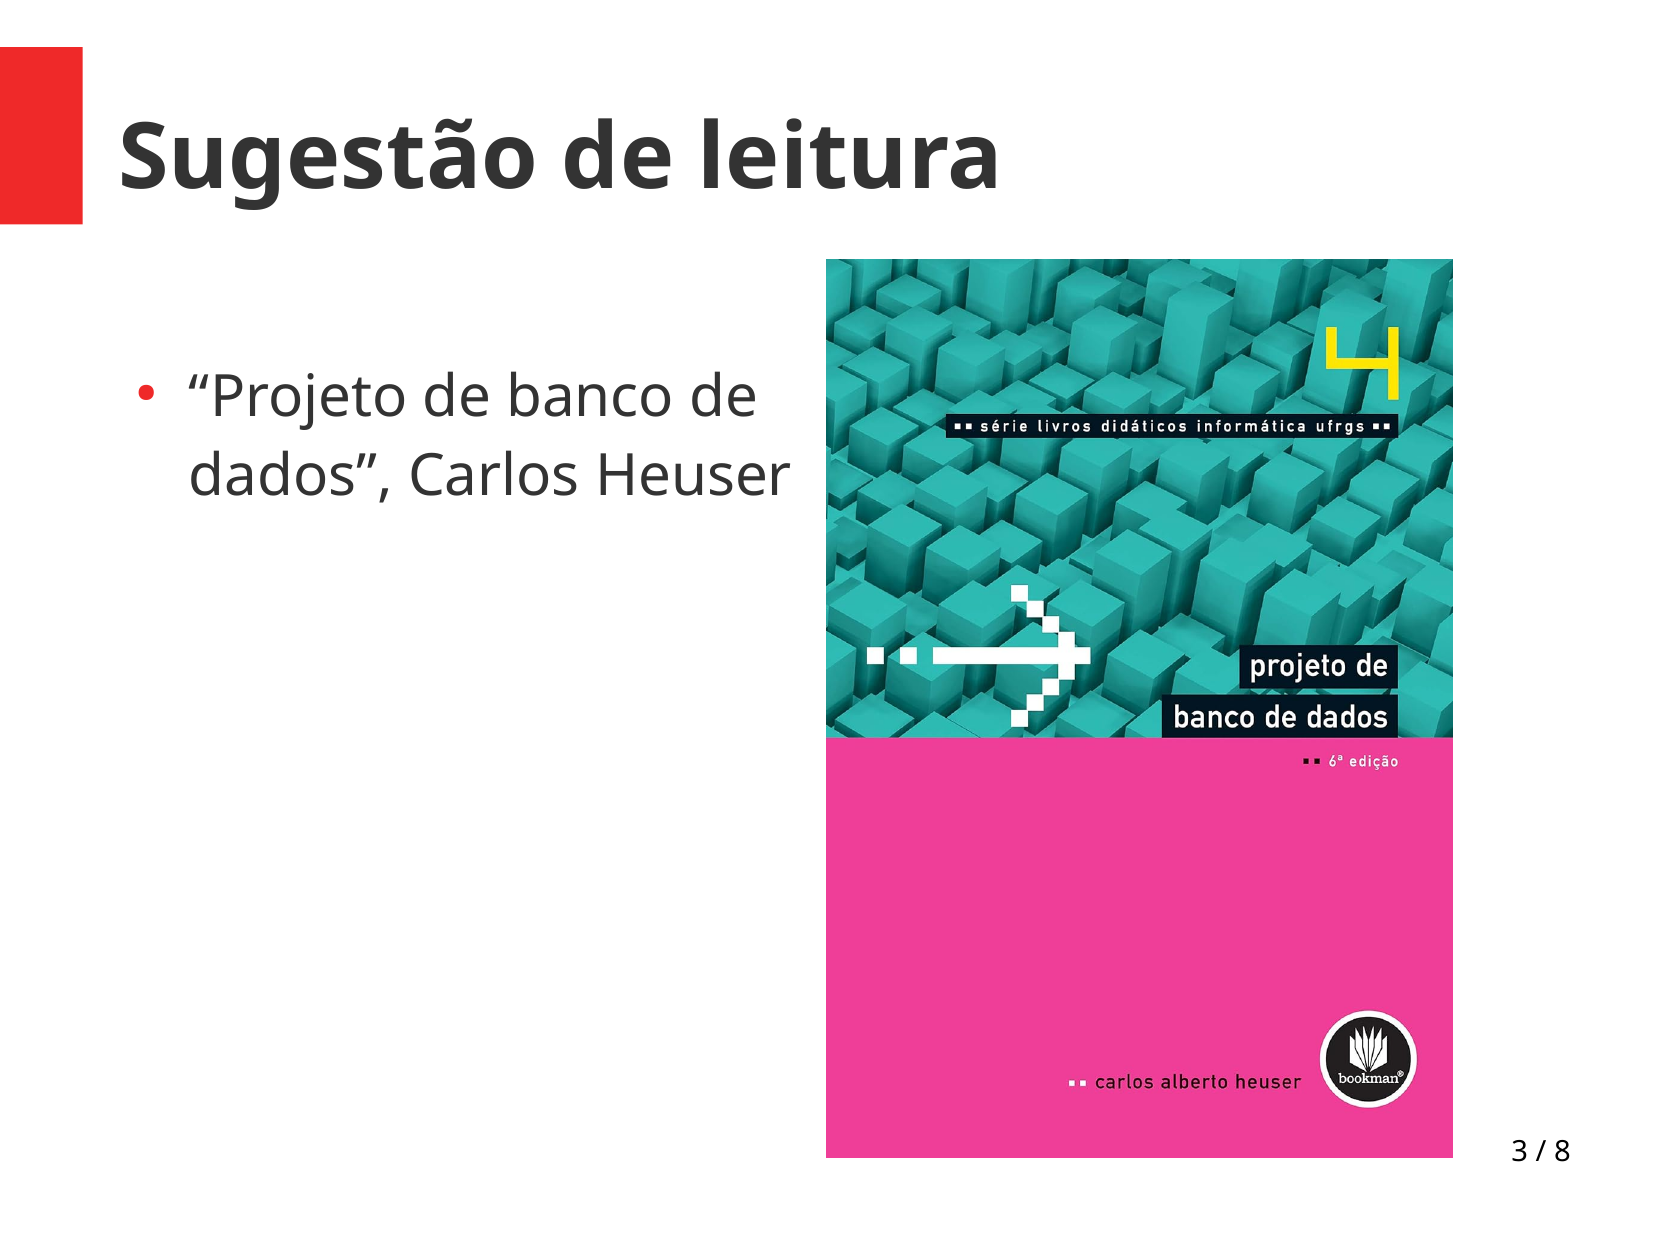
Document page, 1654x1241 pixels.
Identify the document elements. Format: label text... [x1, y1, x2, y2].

list “Projeto de banco de dados”, Carlos Heuser [118, 354, 810, 1074]
picture [826, 259, 1453, 1158]
title Sugestão de leitura [118, 49, 1571, 257]
